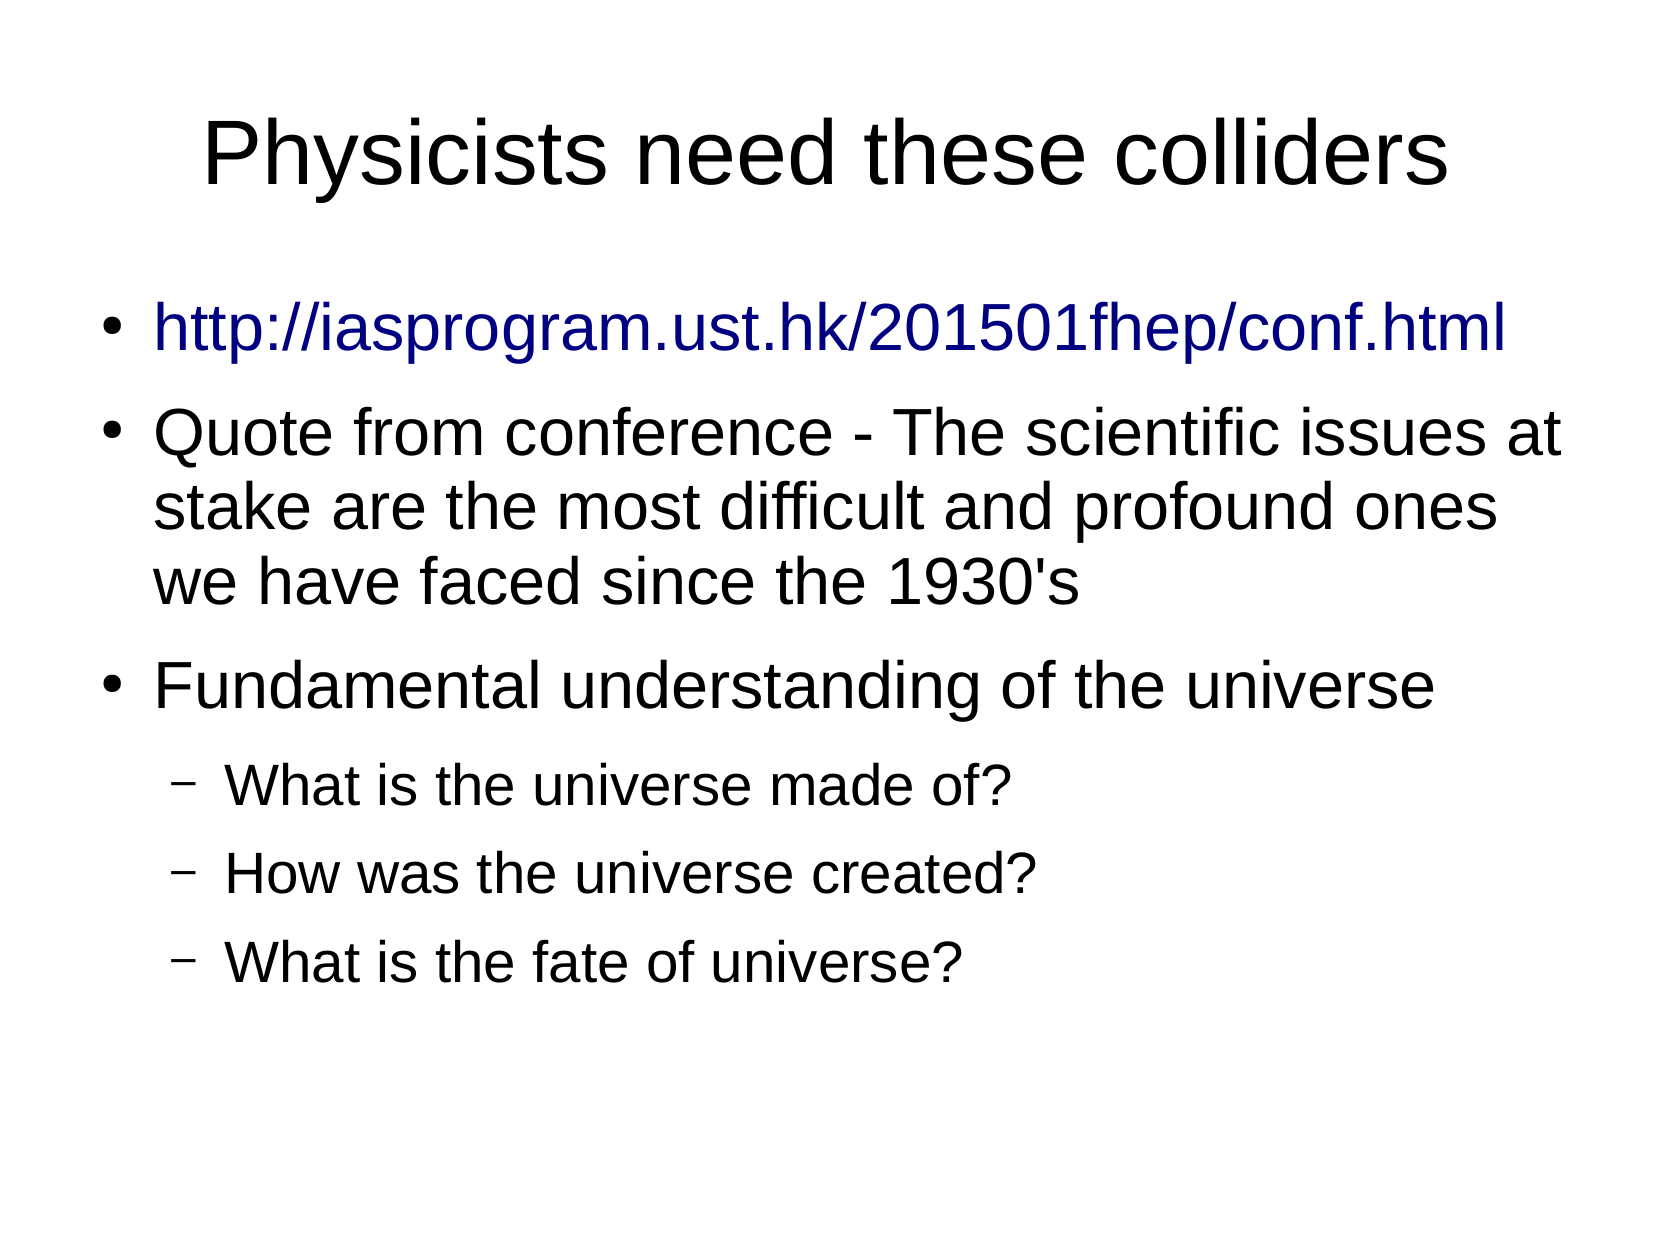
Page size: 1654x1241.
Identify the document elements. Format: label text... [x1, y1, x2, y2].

list http://iasprogram.ust.hk/201501fhep/conf.html Quote from conference - The scientific issues at stake are the most difficult and profound ones we have faced since the 1930's Fundamental understanding of the universe What is the universe made of? How was the universe created? What is the fate of universe? [82, 290, 1571, 1010]
title Physicists need these colliders [82, 49, 1571, 257]
